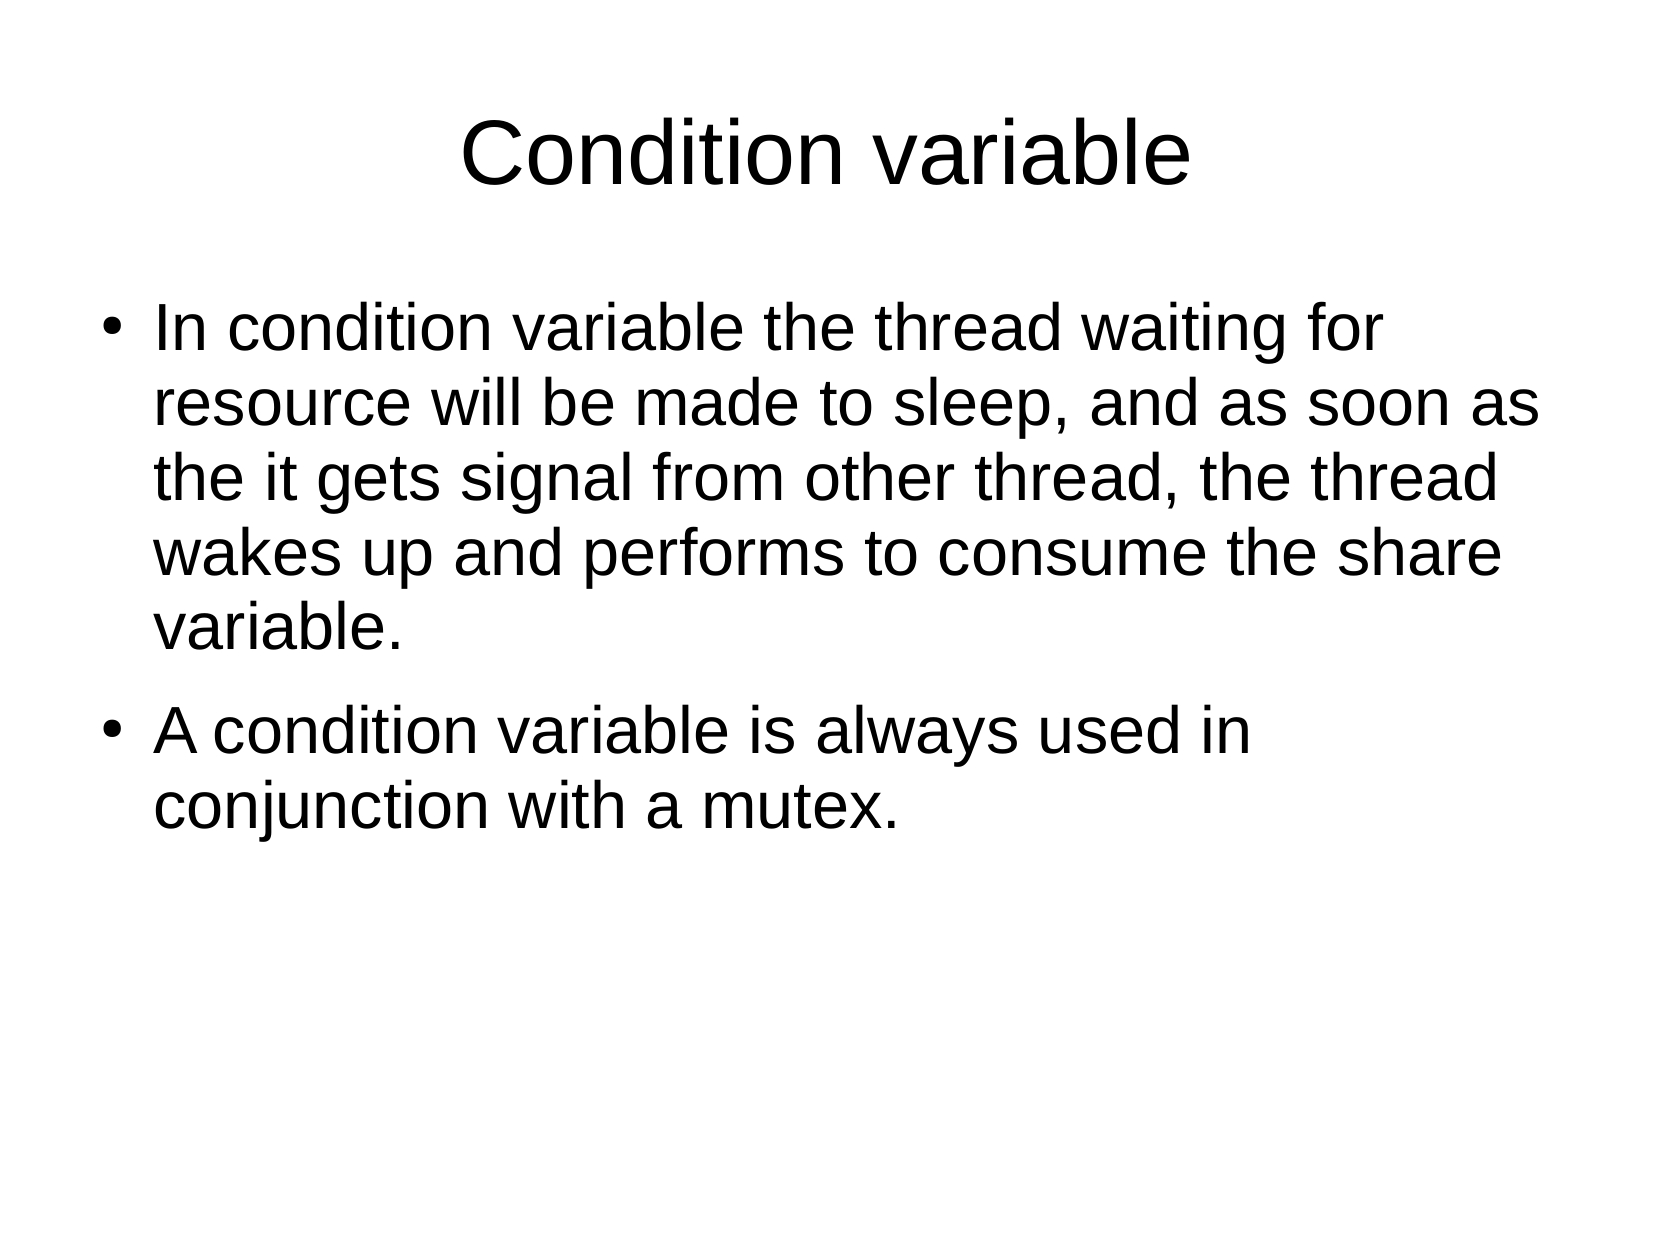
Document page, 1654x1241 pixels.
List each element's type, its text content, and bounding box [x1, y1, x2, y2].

title Condition variable [82, 49, 1571, 257]
list In condition variable the thread waiting for resource will be made to sleep, and as soon as the it gets signal from other thread, the thread wakes up and performs to consume the share variable. A condition variable is always used in conjunction with a mutex. [82, 290, 1571, 1010]
